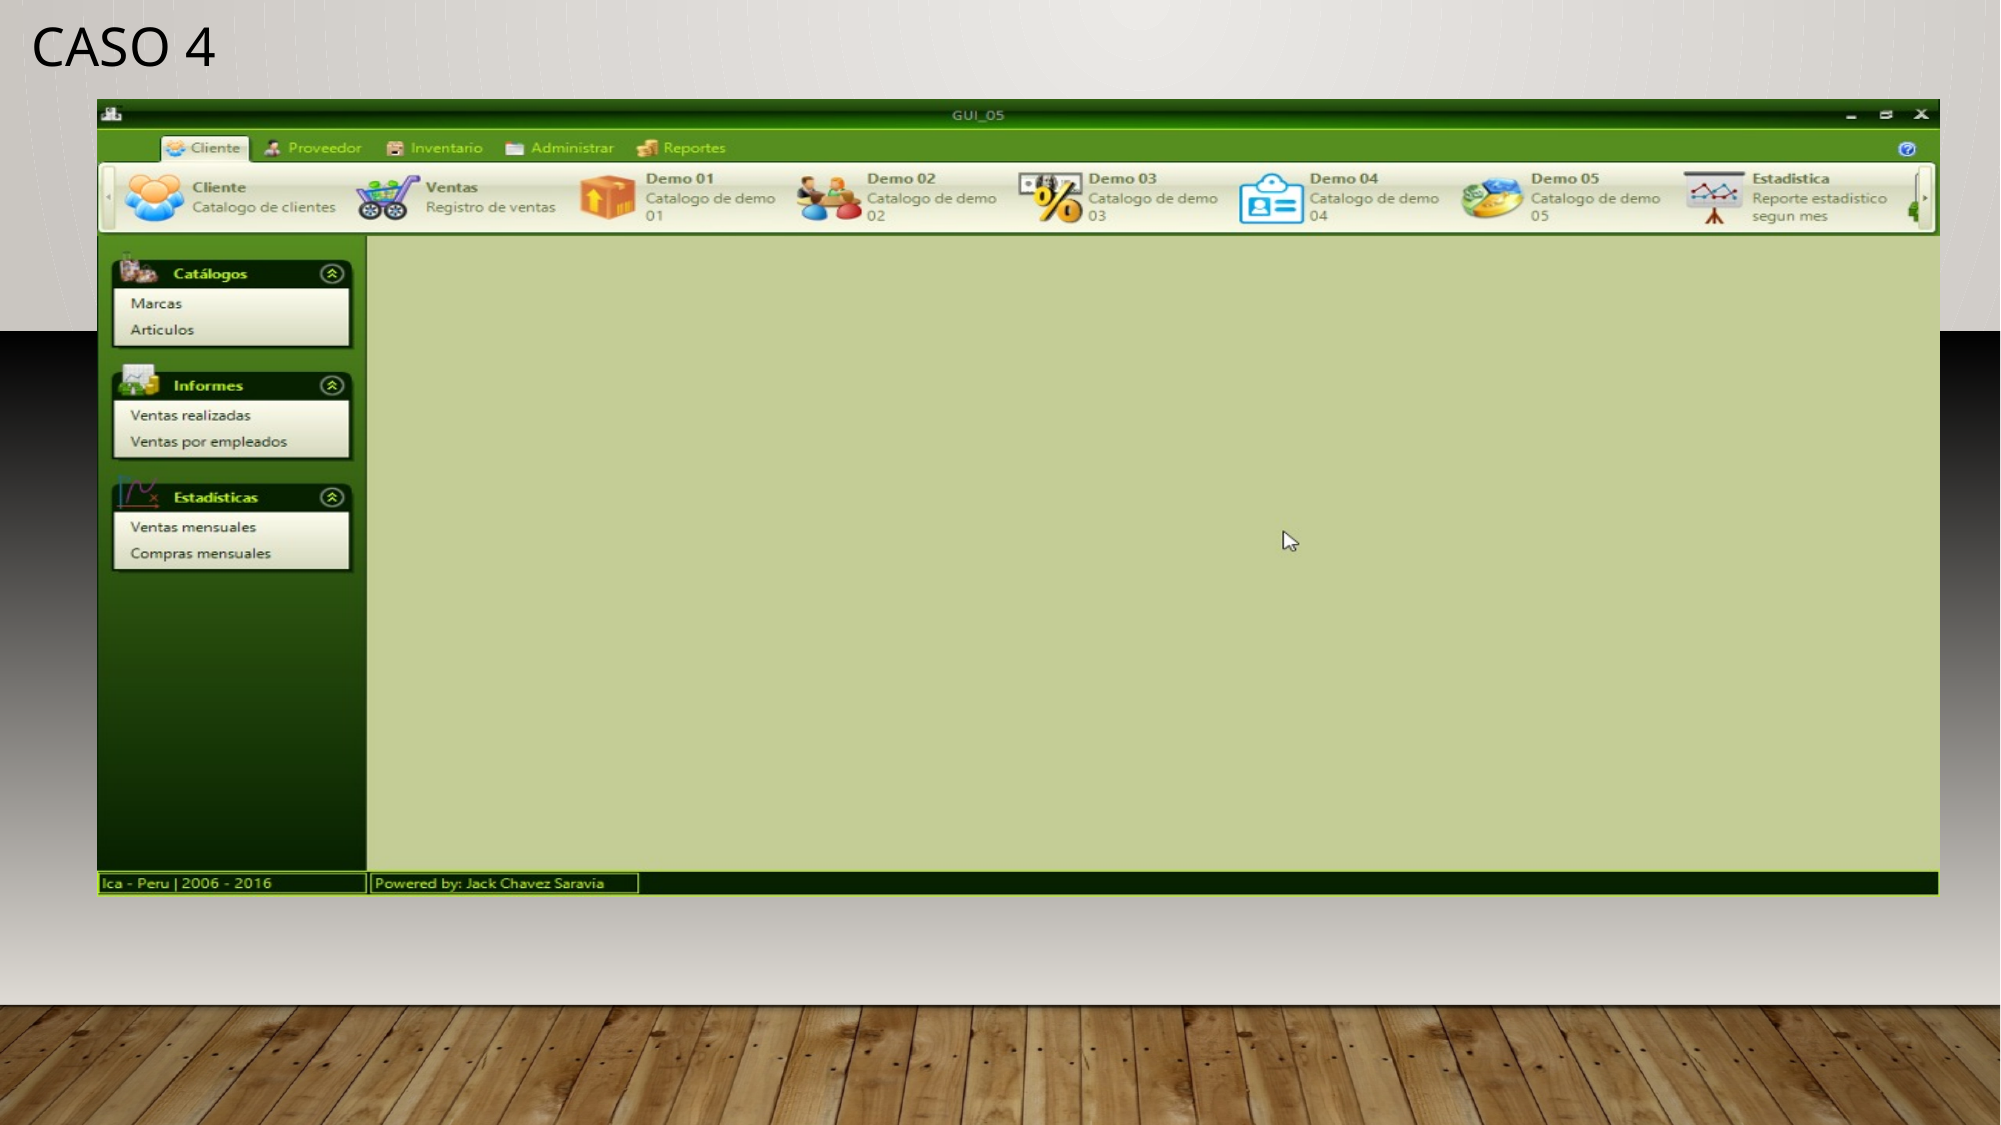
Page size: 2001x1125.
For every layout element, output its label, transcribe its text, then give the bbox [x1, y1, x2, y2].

title CASO 4 [16, 12, 258, 86]
picture [97, 99, 1940, 897]
